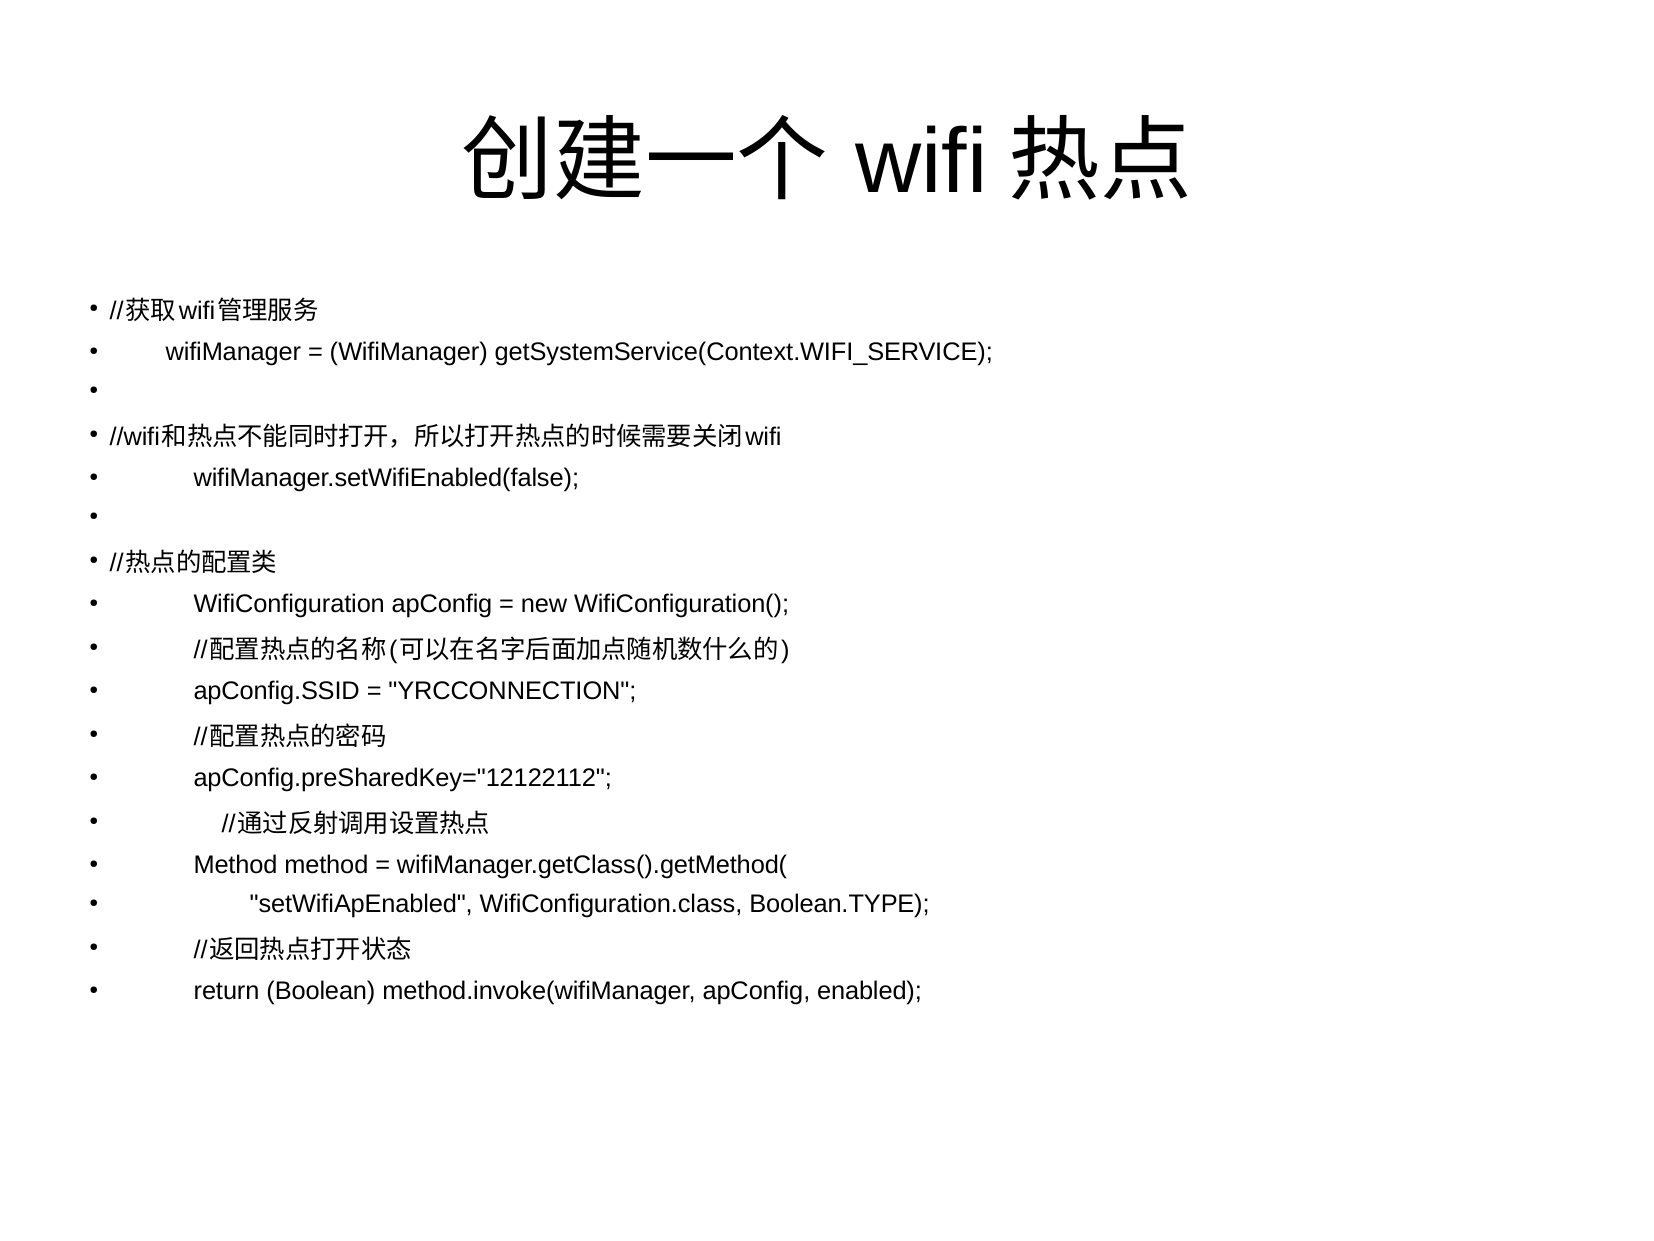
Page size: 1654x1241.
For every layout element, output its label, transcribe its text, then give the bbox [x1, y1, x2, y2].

title 创建一个wifi热点 [82, 49, 1571, 257]
list //获取wifi管理服务 wifiManager = (WifiManager) getSystemService(Context.WIFI_SERVICE); //wifi和热点不能同时打开，所以打开热点的时候需要关闭wifi wifiManager.setWifiEnabled(false); //热点的配置类 WifiConfiguration apConfig = new WifiConfiguration(); //配置热点的名称(可以在名字后面加点随机数什么的) apConfig.SSID = "YRCCONNECTION"; //配置热点的密码 apConfig.preSharedKey="12122112"; //通过反射调用设置热点 Method method = wifiManager.getClass().getMethod( "setWifiApEnabled", WifiConfiguration.class, Boolean.TYPE); //返回热点打开状态 return (Boolean) method.invoke(wifiManager, apConfig, enabled); [82, 290, 1571, 1010]
